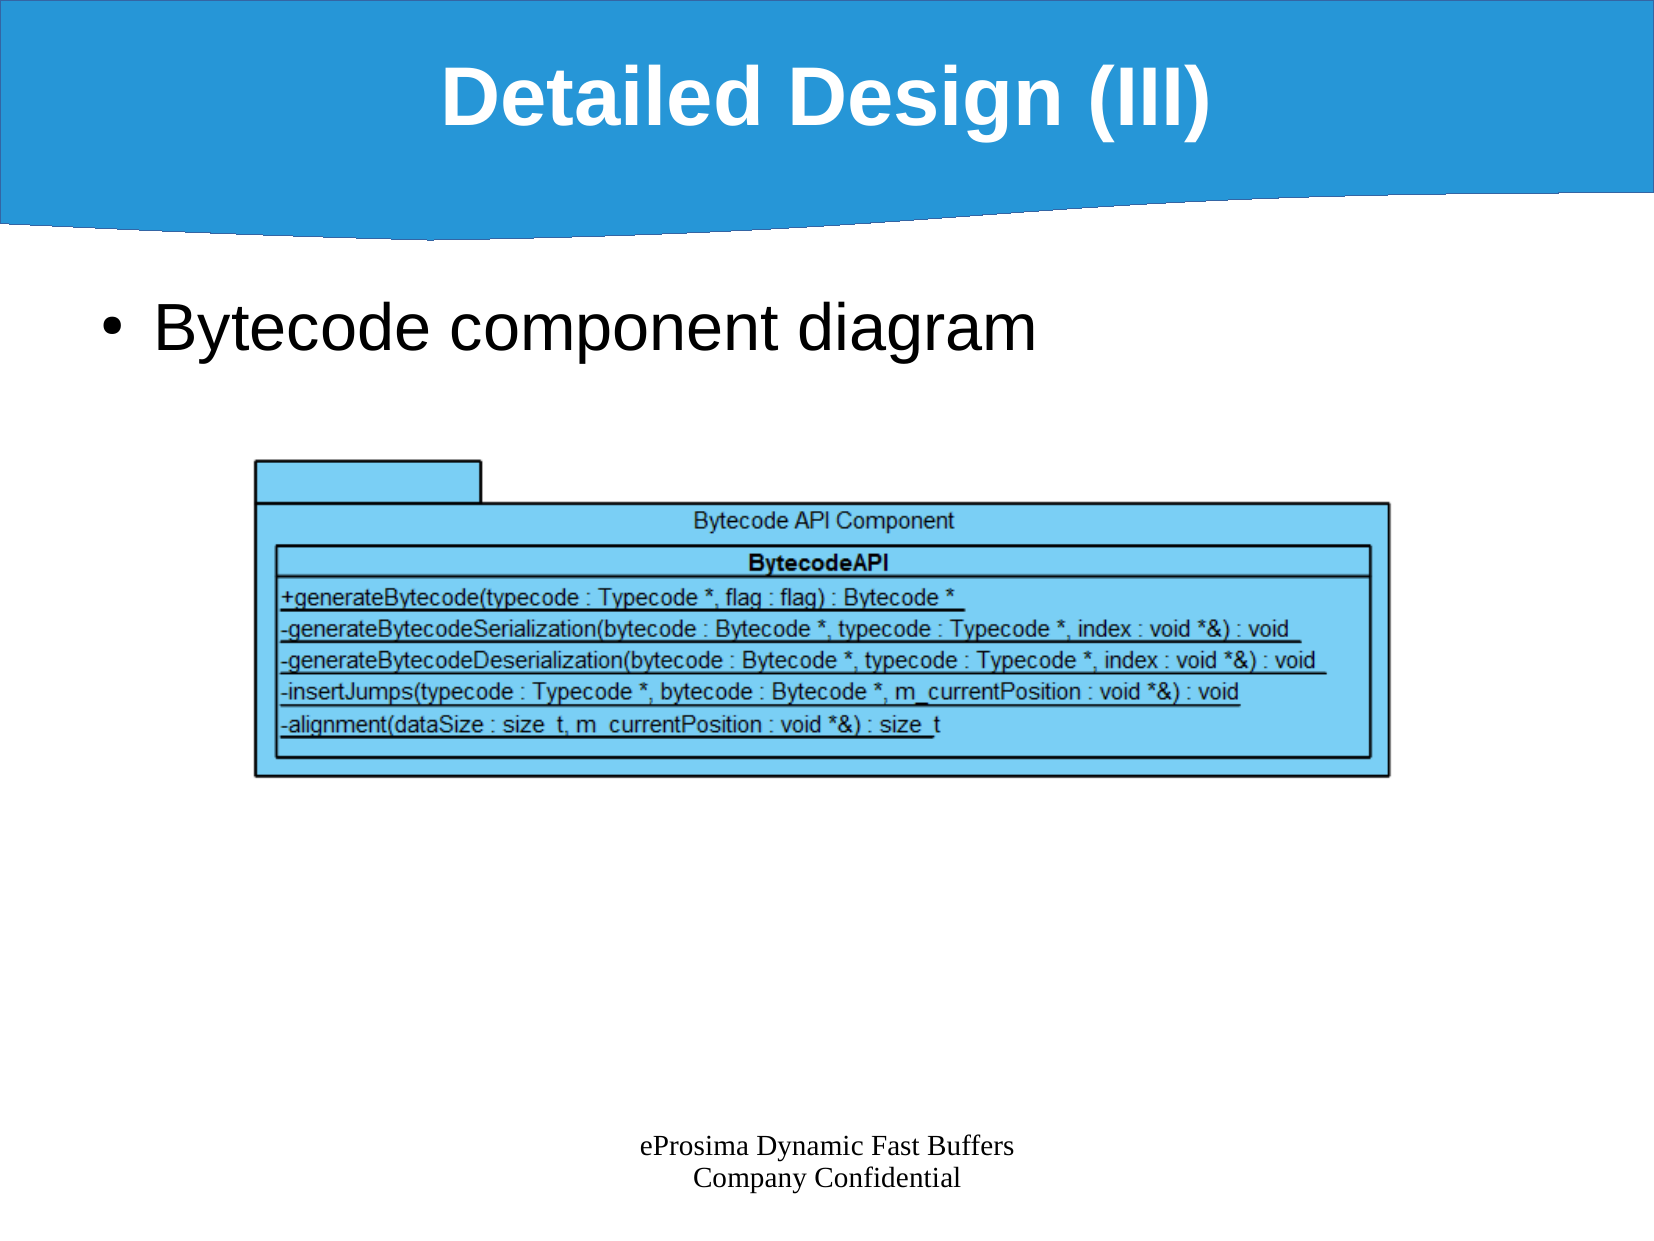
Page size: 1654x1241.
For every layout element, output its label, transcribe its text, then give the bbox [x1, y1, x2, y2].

list Bytecode component diagram [82, 290, 1571, 1010]
picture [248, 452, 1399, 786]
text_box Detailed Design (III) [0, 0, 1654, 241]
